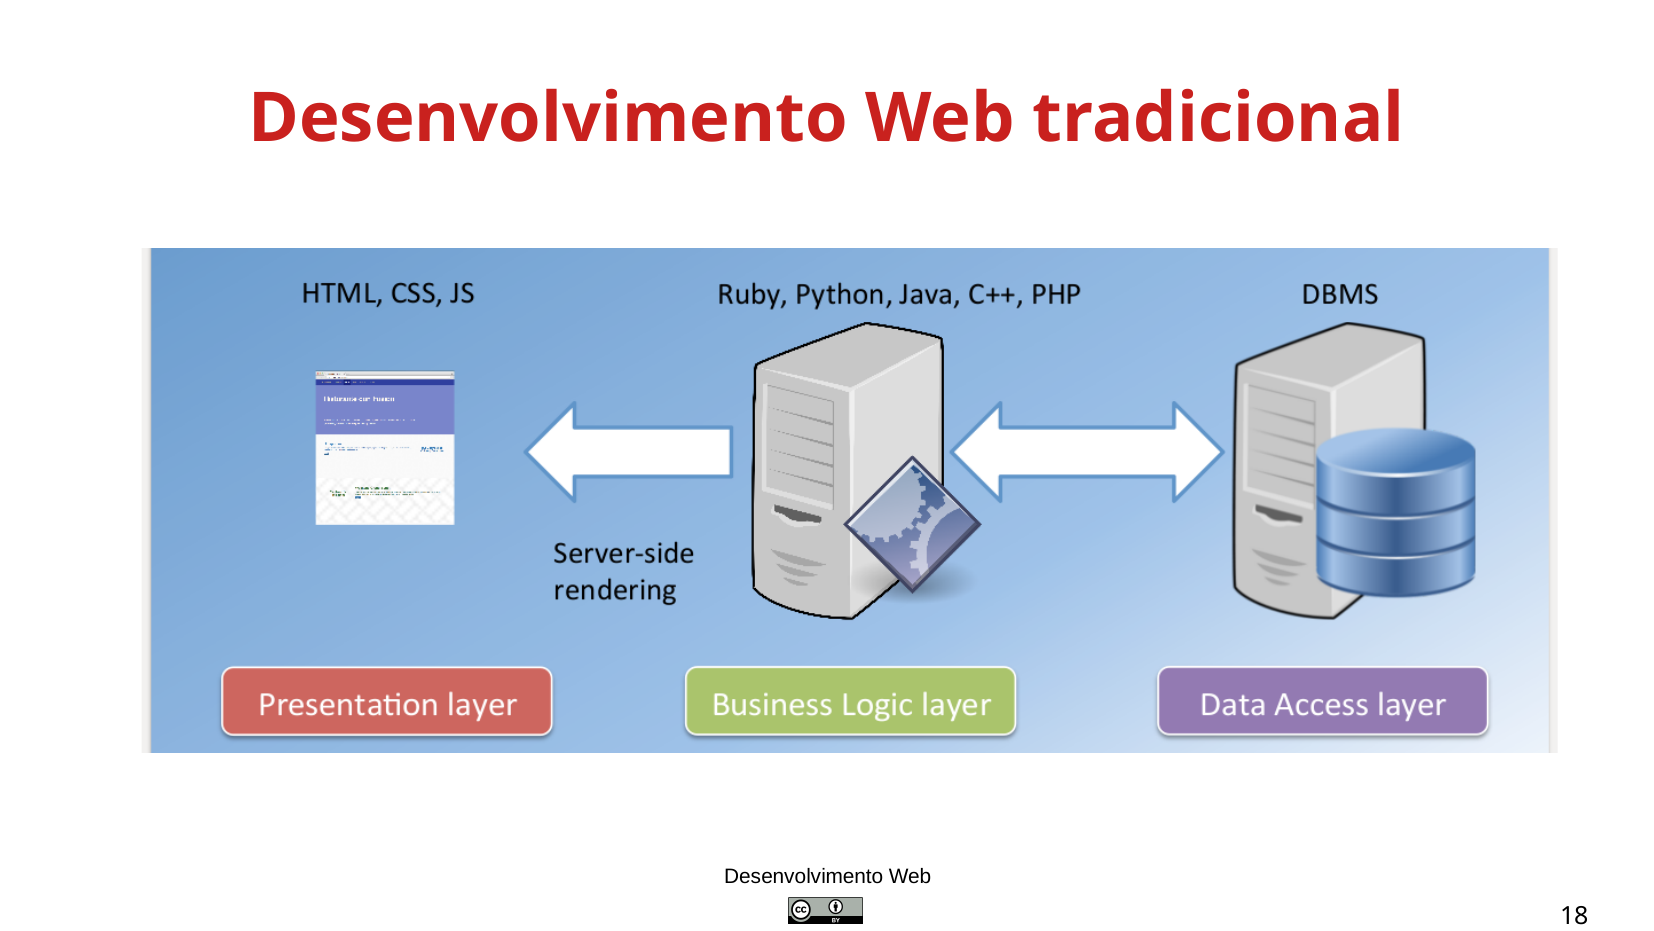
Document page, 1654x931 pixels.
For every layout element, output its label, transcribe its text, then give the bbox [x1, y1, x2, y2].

title Desenvolvimento Web tradicional [82, 37, 1571, 193]
picture [788, 897, 863, 924]
picture [141, 248, 1558, 753]
